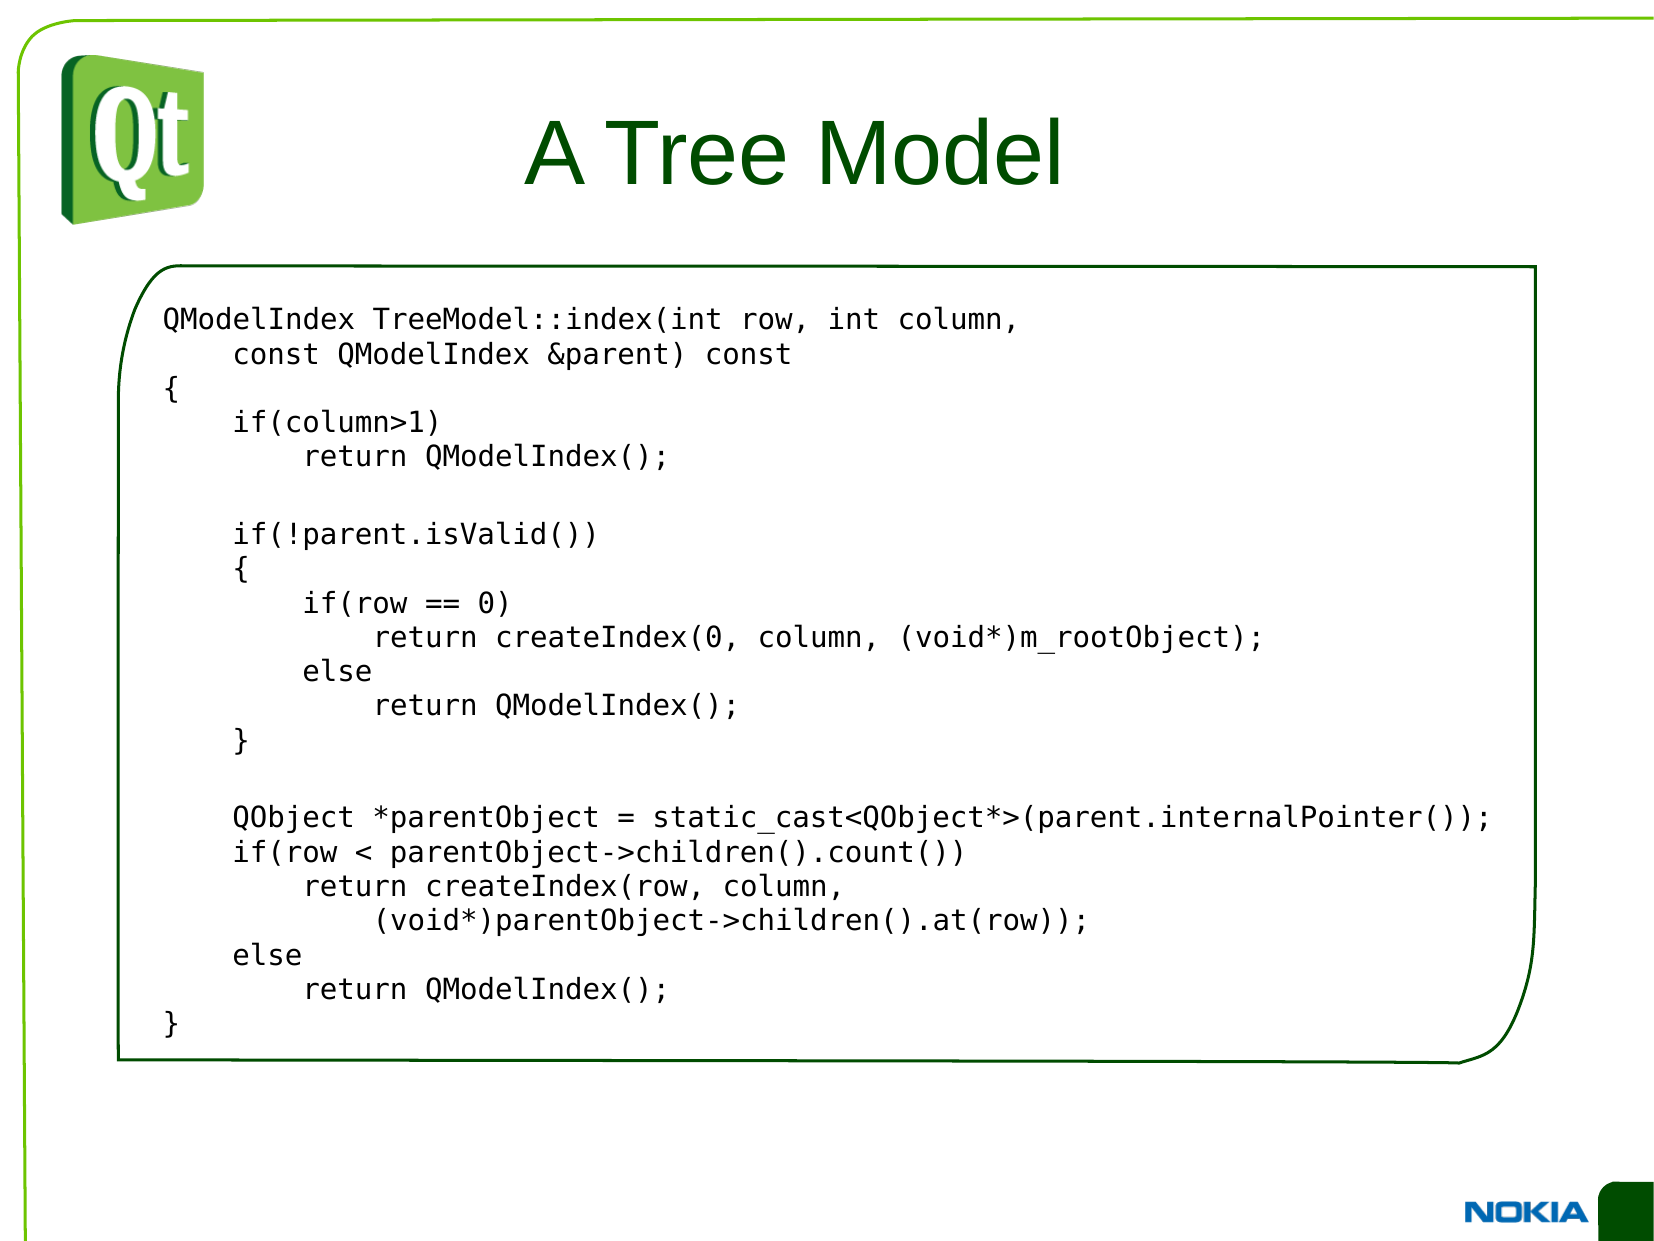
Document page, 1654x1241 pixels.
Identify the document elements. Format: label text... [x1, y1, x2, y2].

picture [1465, 1201, 1589, 1223]
title A Tree Model [257, 56, 1333, 250]
text_box QModelIndex TreeModel::index(int row, int column, const QModelIndex &parent) const { if(column>1) return QModelIndex(); if(!parent.isValid()) { if(row == 0) return createIndex(0, column, (void*)m_rootObject); else return QModelIndex(); } QObject *parentObject = static_cast<QObject*>(parent.internalPointer()); if(row < parentObject->children().count()) return createIndex(row, column, (void*)parentObject->children().at(row)); else return QModelIndex(); } [147, 295, 1606, 1110]
picture [61, 55, 204, 225]
text_box QModelIndex TreeModel::index(int row, int column, const QModelIndex &parent) const { if(column>1) return QModelIndex(); if(!parent.isValid()) { if(row == 0) return createIndex(0, column, (void*)m_rootObject); else return QModelIndex(); } QObject *parentObject = static_cast<QObject*>(parent.internalPointer()); if(row < parentObject->children().count()) return createIndex(row, column, (void*)parentObject->children().at(row)); else return QModelIndex(); } [147, 295, 1533, 1061]
